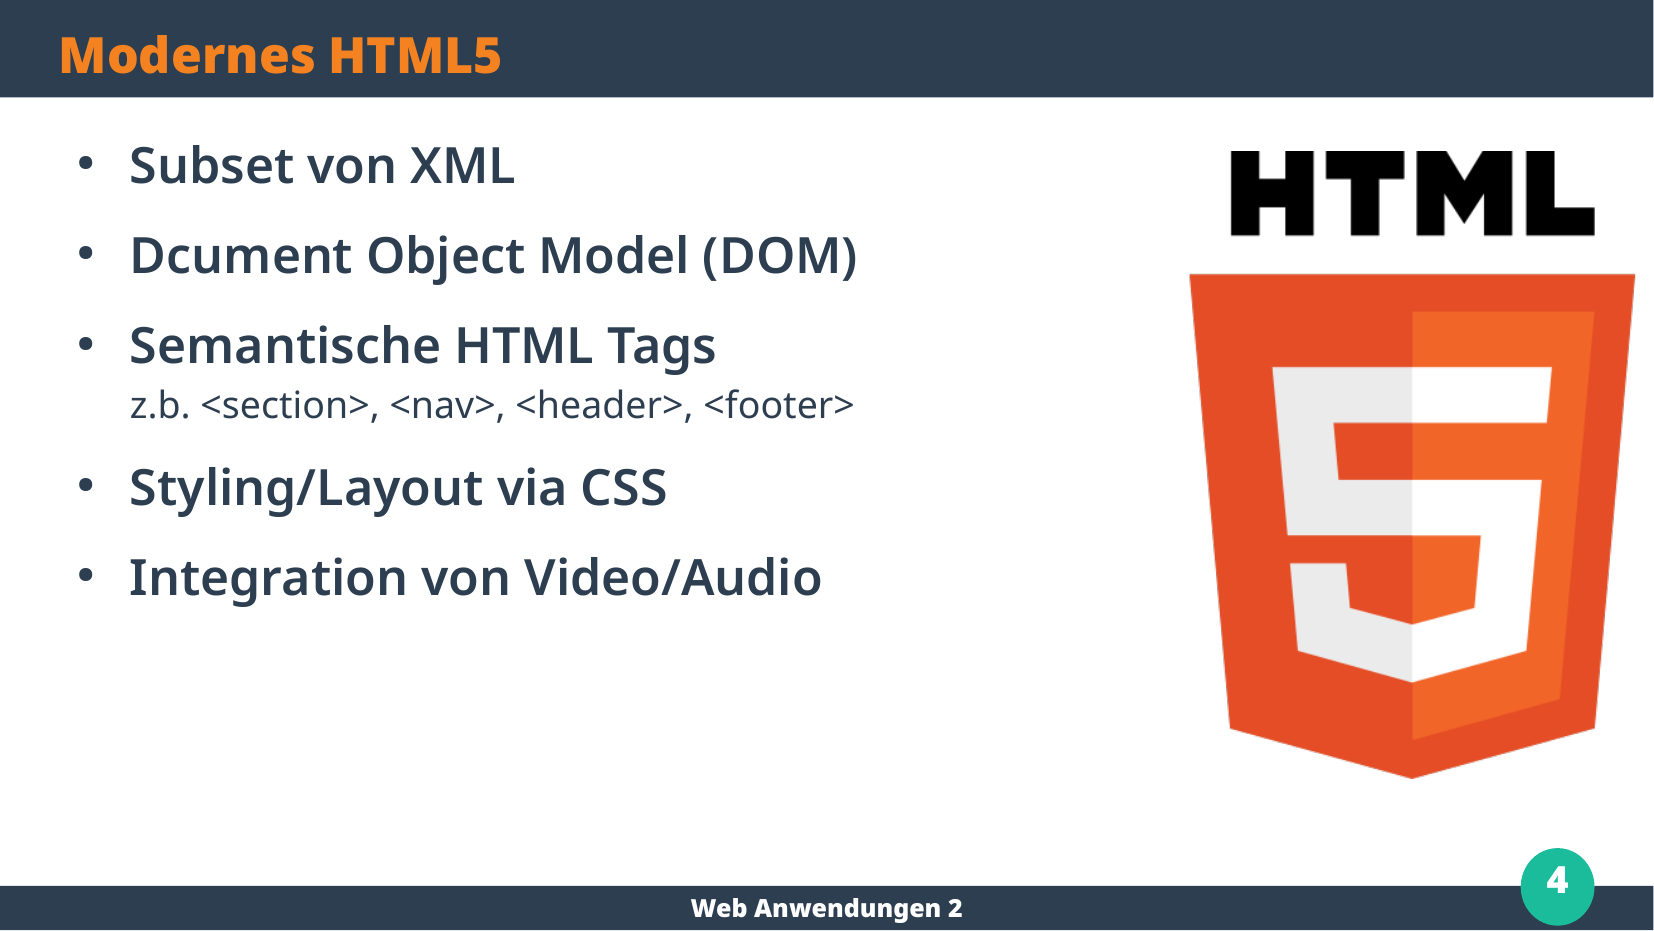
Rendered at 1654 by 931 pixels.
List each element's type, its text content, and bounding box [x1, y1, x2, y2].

list Subset von XML Dcument Object Model (DOM) Semantische HTML Tags z.b. <section>, <nav>, <header>, <footer> Styling/Layout via CSS Integration von Video/Audio [59, 129, 1595, 864]
title Modernes HTML5 [59, 8, 1595, 89]
picture [1098, 151, 1654, 779]
